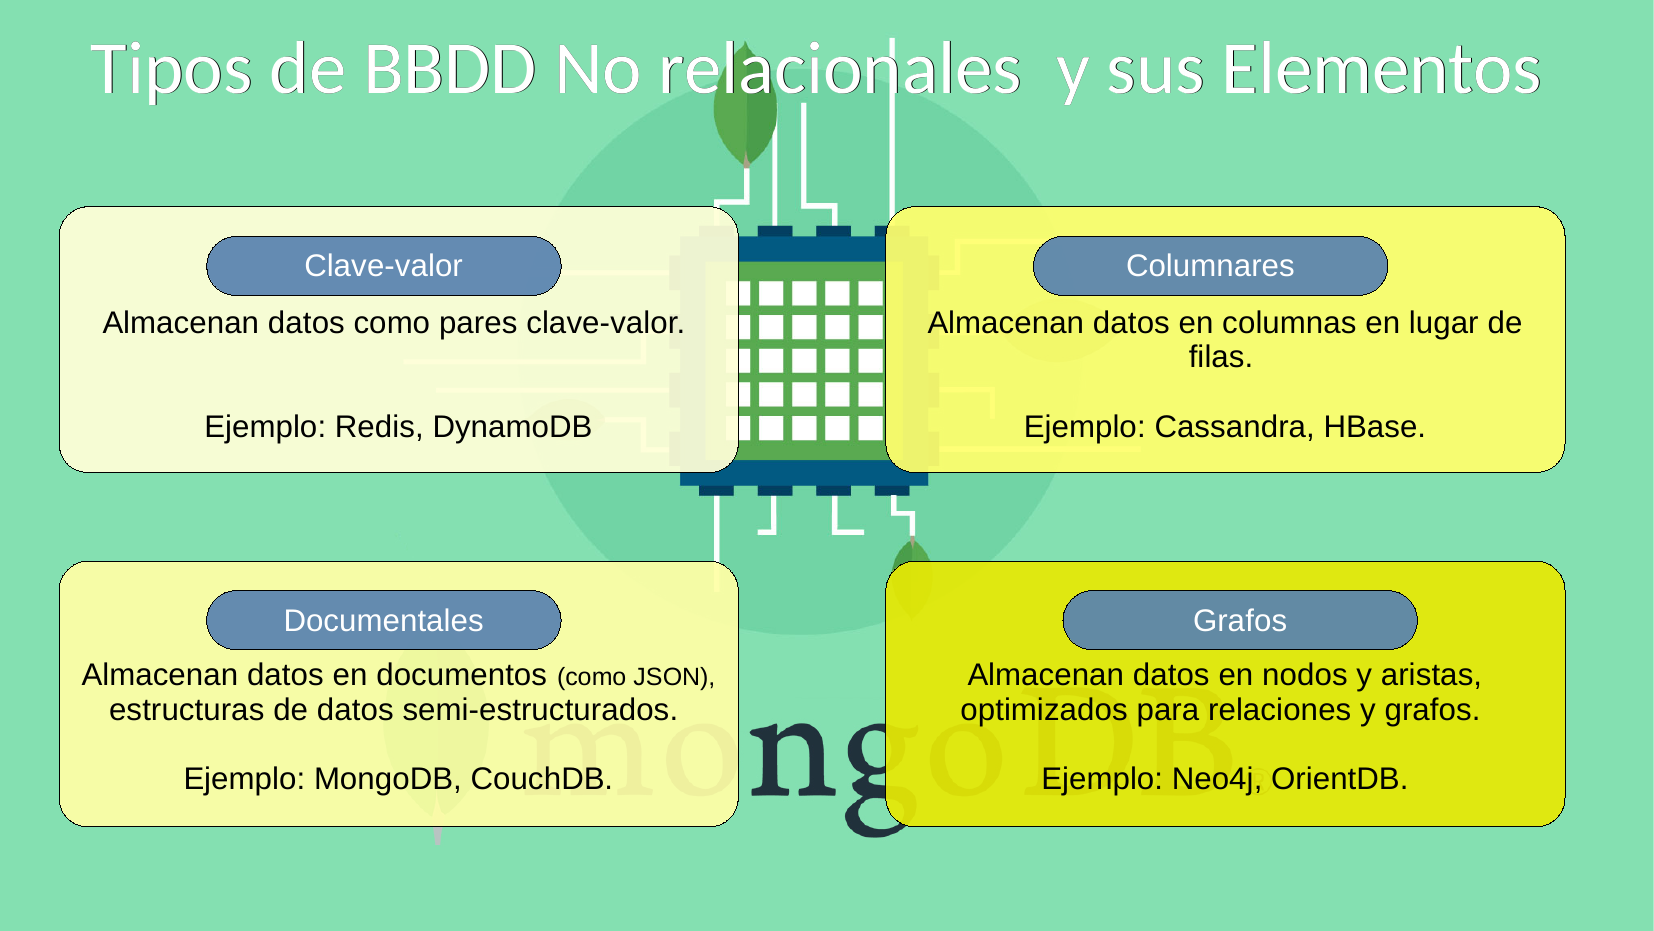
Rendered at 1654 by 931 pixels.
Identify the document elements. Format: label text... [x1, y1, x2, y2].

text_box [885, 206, 1566, 444]
text_box [59, 561, 739, 649]
text_box [885, 561, 1566, 798]
text_box Almacenan datos como pares clave-valor. Ejemplo: Redis, DynamoDB [59, 297, 739, 473]
picture [0, 0, 1654, 931]
text_box [59, 206, 739, 297]
text_box Columnares [1033, 236, 1388, 296]
text_box Clave-valor [206, 236, 562, 296]
text_box Documentales [206, 590, 562, 649]
text_box Tipos de BBDD No relacionales y sus Elementos [59, 29, 1565, 270]
text_box Almacenan datos en nodos y aristas, optimizados para relaciones y grafos. Ejemplo: Neo4j, OrientDB. [885, 649, 1565, 825]
text_box Almacenan datos en columnas en lugar de filas. Ejemplo: Cassandra, HBase. [885, 297, 1565, 473]
text_box Grafos [1062, 590, 1418, 649]
text_box Almacenan datos en documentos (como JSON), estructuras de datos semi-estructurados. Ejemplo: MongoDB, CouchDB. [59, 649, 739, 825]
